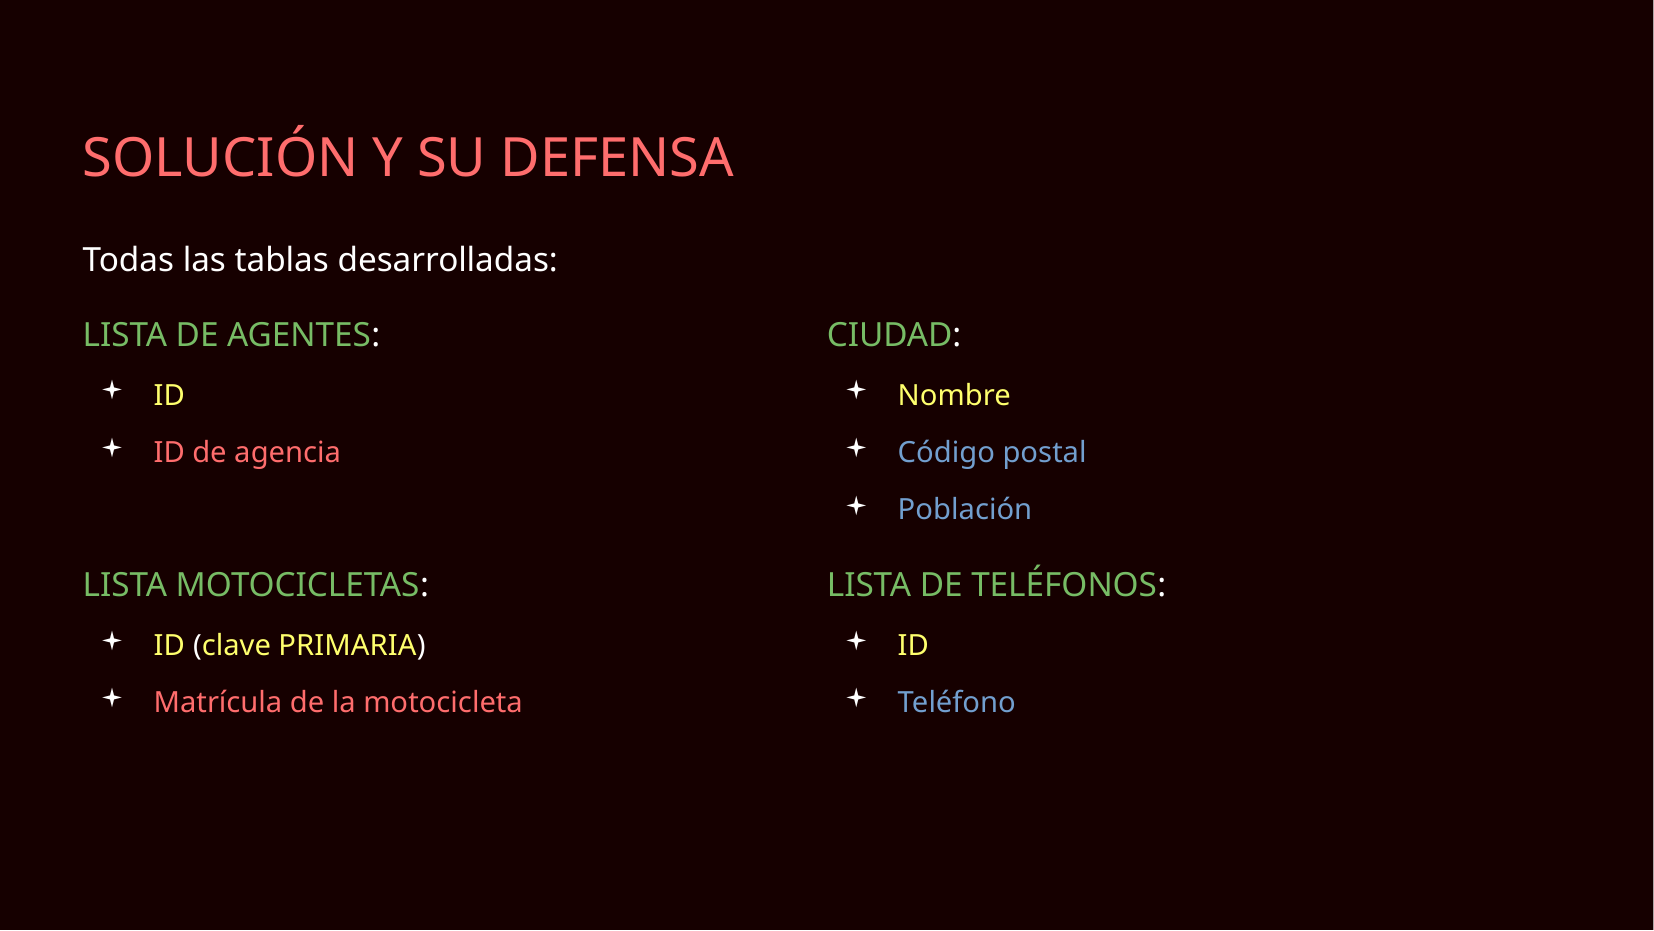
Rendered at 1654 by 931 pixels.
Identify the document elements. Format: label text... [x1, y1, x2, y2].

title SOLUCIÓN Y SU DEFENSA [82, 37, 1571, 193]
list CIUDAD: Nombre Código postal Población [826, 236, 1571, 561]
list Todas las tablas desarrolladas: LISTA DE AGENTES: ID ID de agencia [82, 236, 826, 561]
list LISTA MOTOCICLETAS: ID (clave PRIMARIA) Matrícula de la motocicleta [82, 561, 826, 886]
list LISTA DE TELÉFONOS: ID Teléfono [826, 561, 1571, 886]
